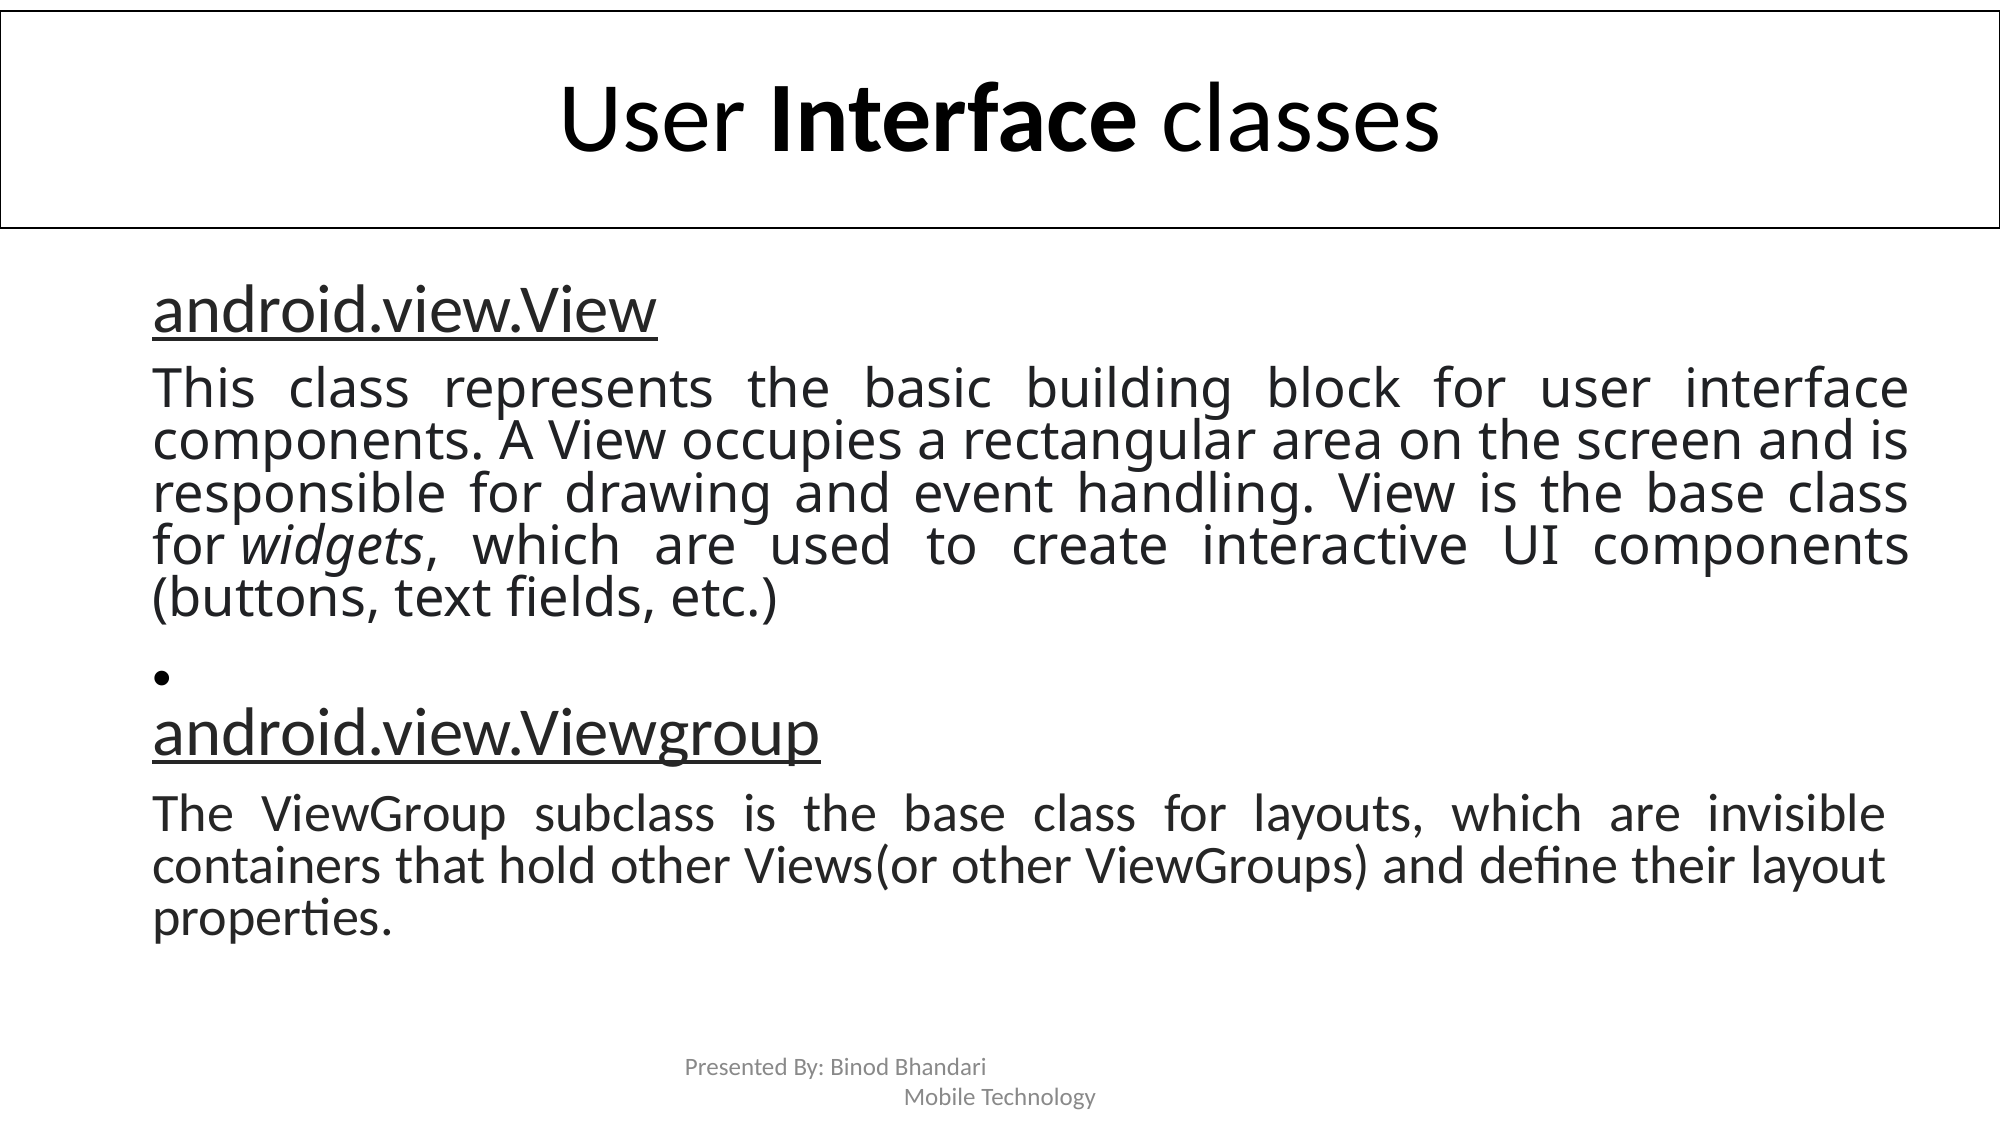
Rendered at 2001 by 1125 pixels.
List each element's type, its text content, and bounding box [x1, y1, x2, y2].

list android.view.View This class represents the basic building block for user interface components. A View occupies a rectangular area on the screen and is responsible for drawing and event handling. View is the base class for widgets, which are used to create interactive UI components (buttons, text fields, etc.) [137, 272, 1928, 644]
list android.view.Viewgroup The ViewGroup subclass is the base class for layouts, which are invisible containers that hold other Views(or other ViewGroups) and define their layout properties. [137, 695, 1928, 1039]
text_box Presented By: Binod Bhandari Mobile Technology [662, 1042, 1338, 1103]
title User Interface classes [0, 10, 2000, 229]
